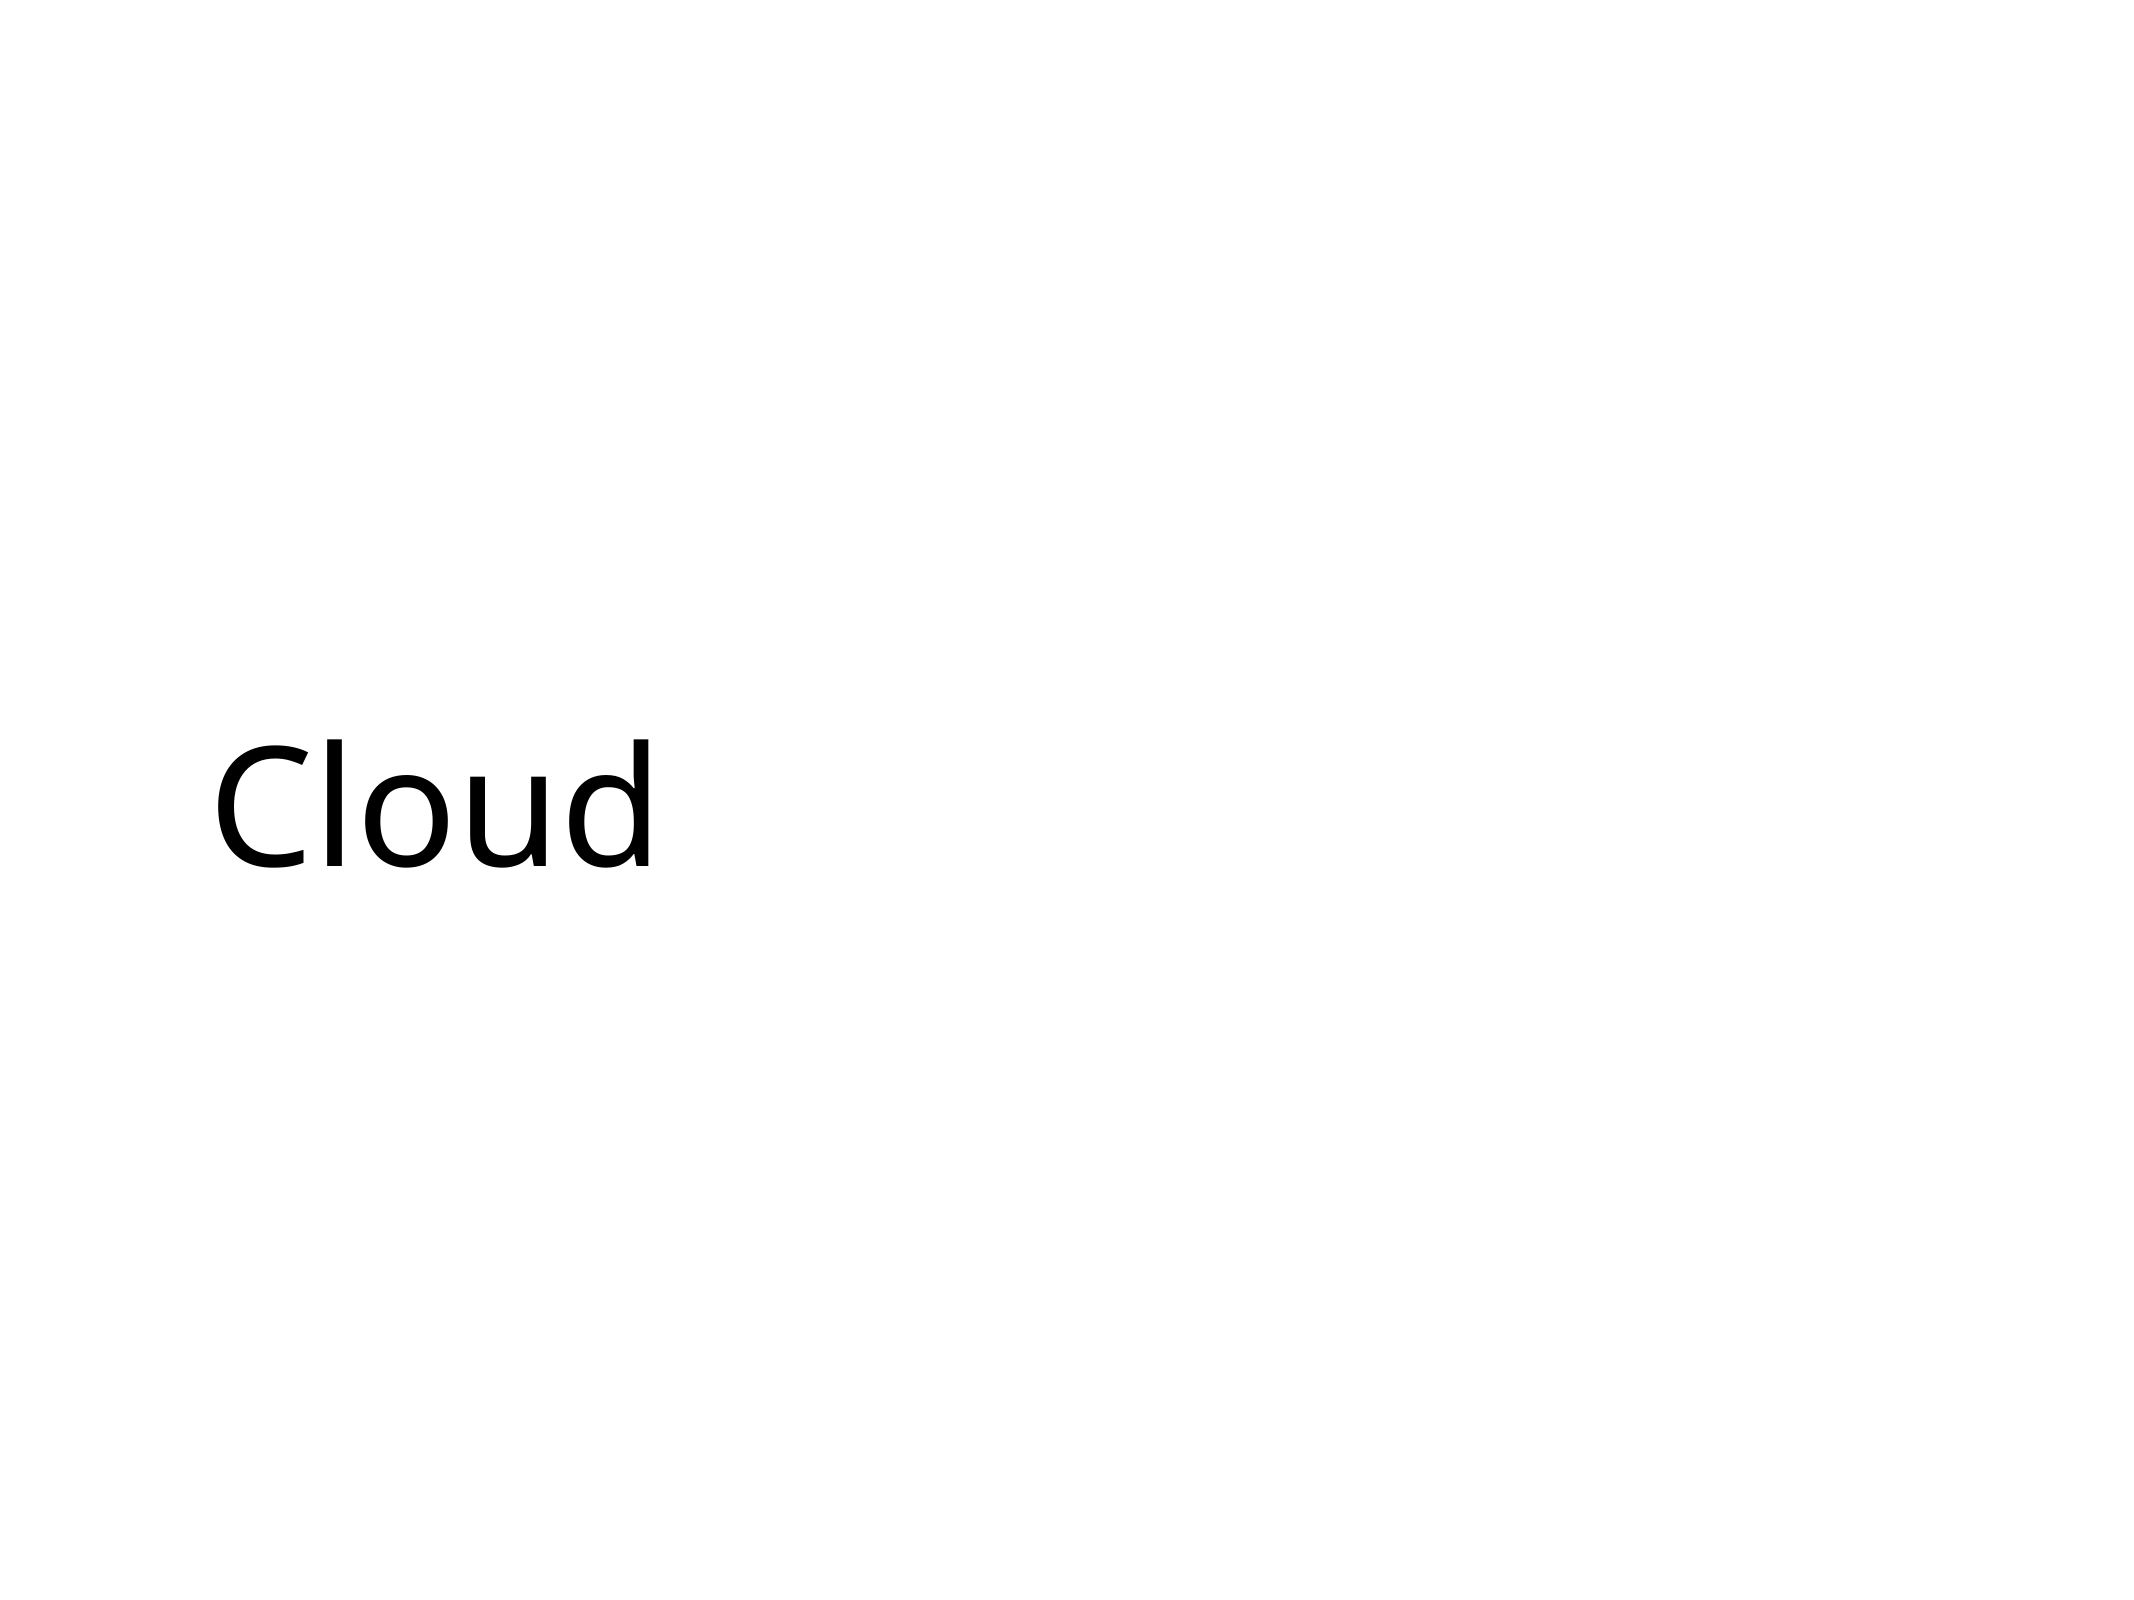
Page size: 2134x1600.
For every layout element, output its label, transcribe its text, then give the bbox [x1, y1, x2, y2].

title Cloud [208, 529, 1925, 1071]
